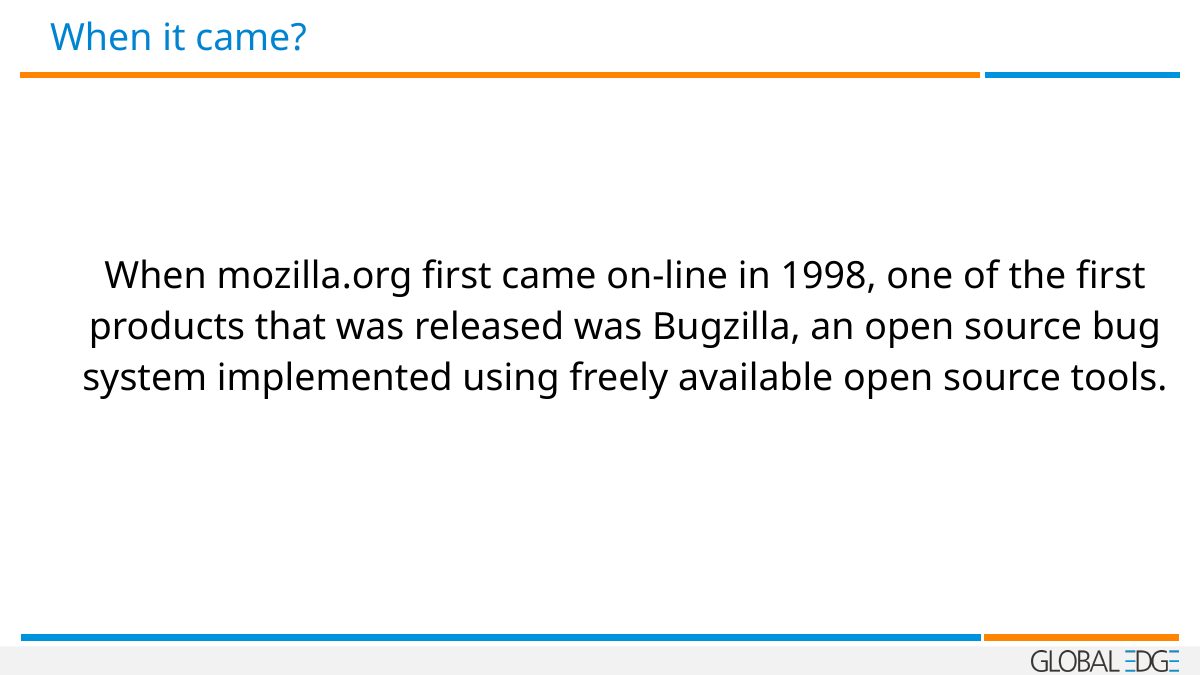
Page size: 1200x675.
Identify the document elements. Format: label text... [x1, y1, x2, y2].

list When mozilla.org first came on-line in 1998, one of the first products that was released was Bugzilla, an open source bug system implemented using freely available open source tools. [10, 87, 1170, 628]
title When it came? [12, 9, 1088, 63]
picture [1031, 650, 1179, 672]
